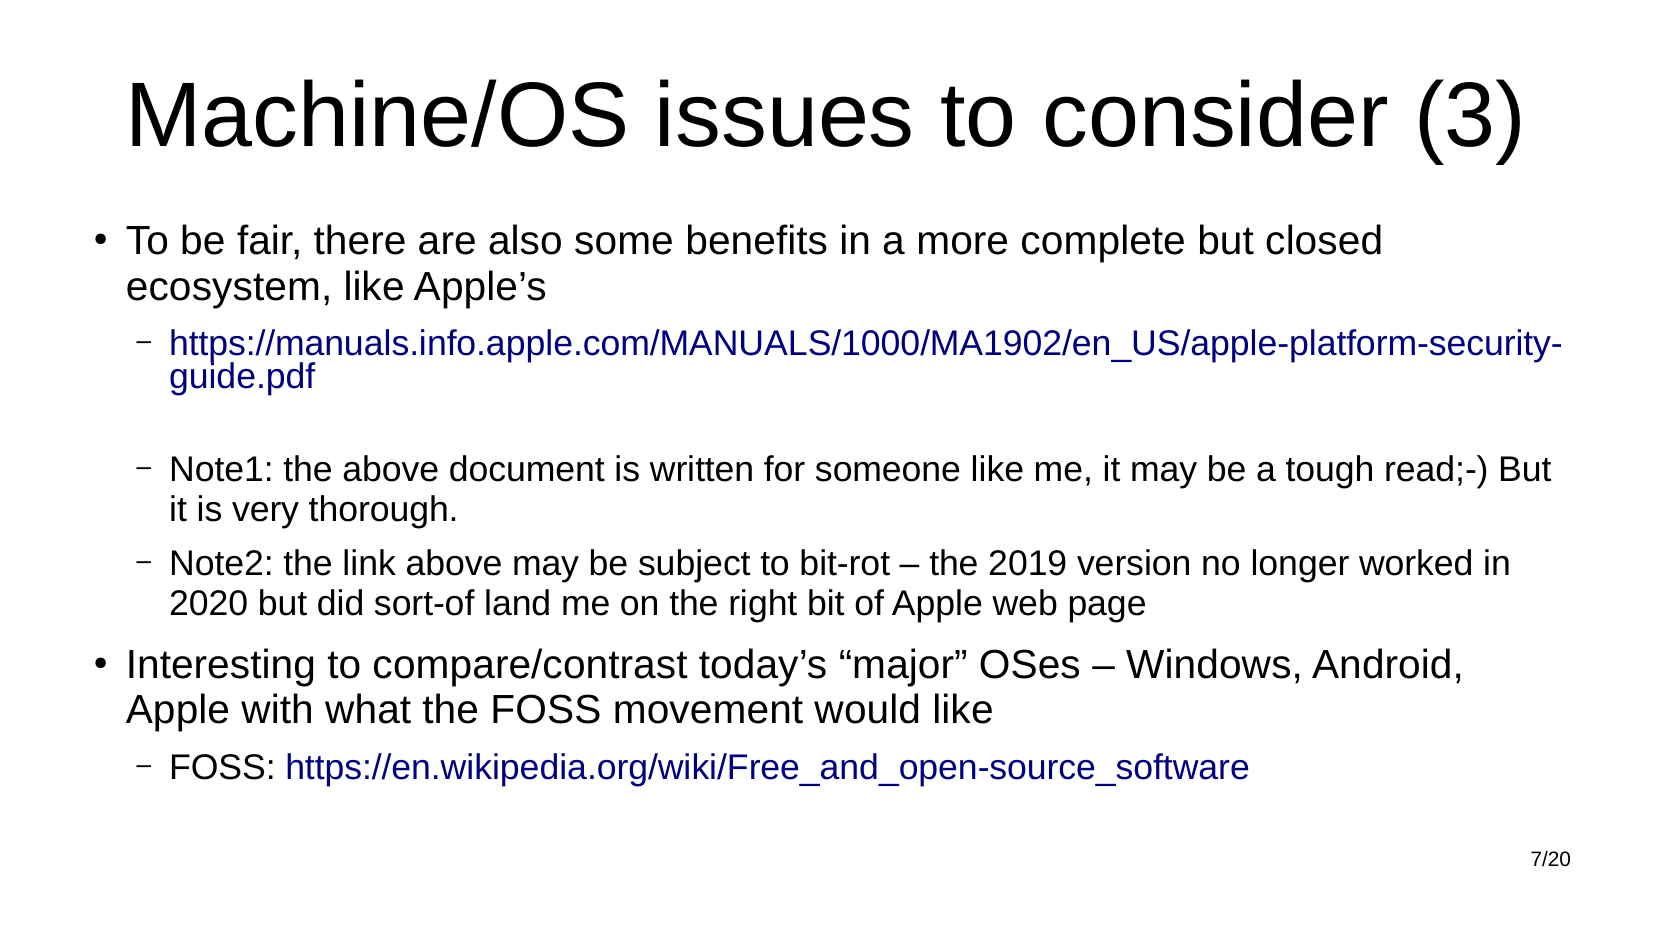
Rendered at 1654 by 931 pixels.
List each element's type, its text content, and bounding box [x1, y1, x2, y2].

list To be fair, there are also some benefits in a more complete but closed ecosystem, like Apple’s https://manuals.info.apple.com/MANUALS/1000/MA1902/en_US/apple-platform-security-guide.pdf Note1: the above document is written for someone like me, it may be a tough read;-) But it is very thorough. Note2: the link above may be subject to bit-rot – the 2019 version no longer worked in 2020 but did sort-of land me on the right bit of Apple web page Interesting to compare/contrast today’s “major” OSes – Windows, Android, Apple with what the FOSS movement would like FOSS: https://en.wikipedia.org/wiki/Free_and_open-source_software [82, 217, 1571, 758]
title Machine/OS issues to consider (3) [82, 37, 1571, 193]
